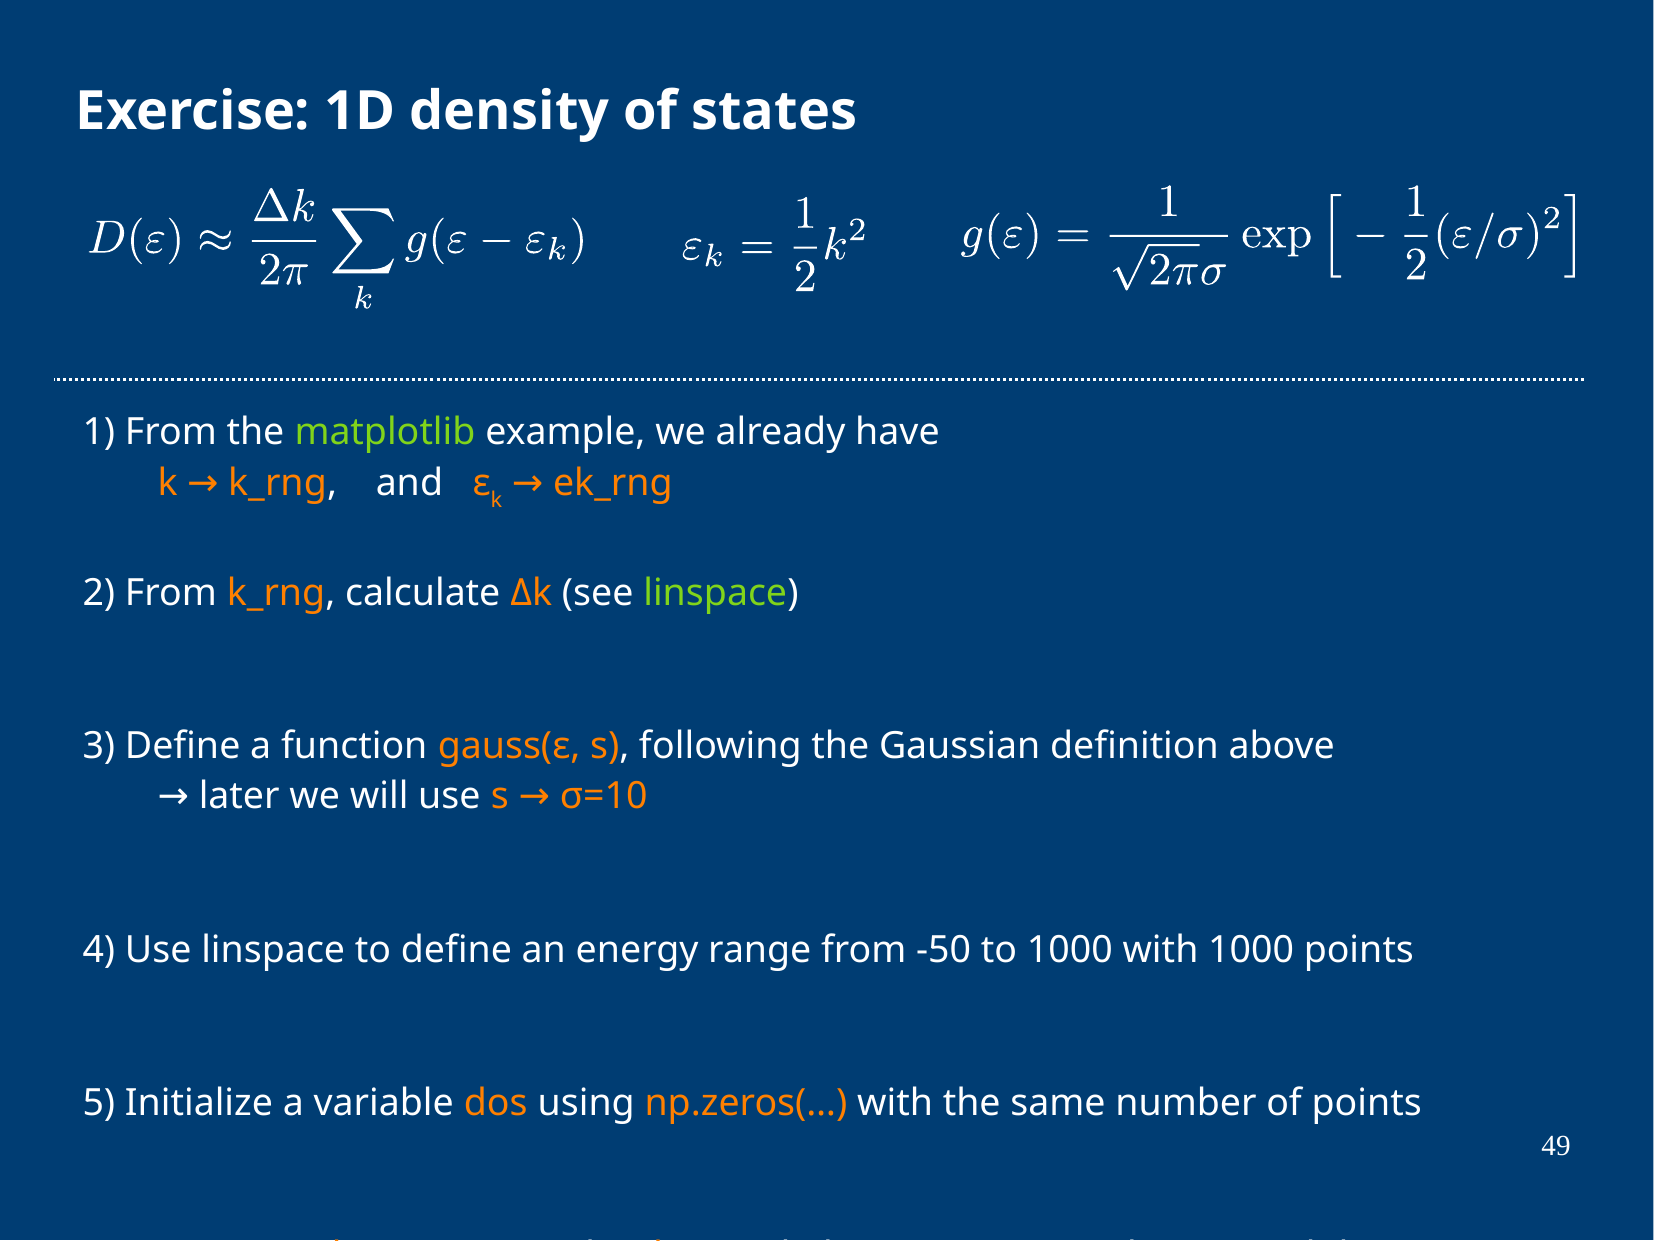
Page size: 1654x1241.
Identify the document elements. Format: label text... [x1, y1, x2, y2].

picture [681, 196, 865, 292]
picture [958, 183, 1577, 293]
text_box Exercise: 1D density of states [60, 64, 1576, 165]
text_box 1) From the matplotlib example, we already have k → k_rng, and εk → ek_rng 2) From k_rng, calculate Δk (see linspace) 3) Define a function gauss(ε, s), following the Gaussian definition above → later we will use s → σ=10 4) Use linspace to define an energy range from -50 to 1000 with 1000 points 5) Initialize a variable dos using np.zeros(…) with the same number of points 6) Loop over ek_rng to sum the dos, and plot D(ε) vs ε. Result → next slide [67, 396, 1576, 1131]
picture [86, 187, 583, 309]
